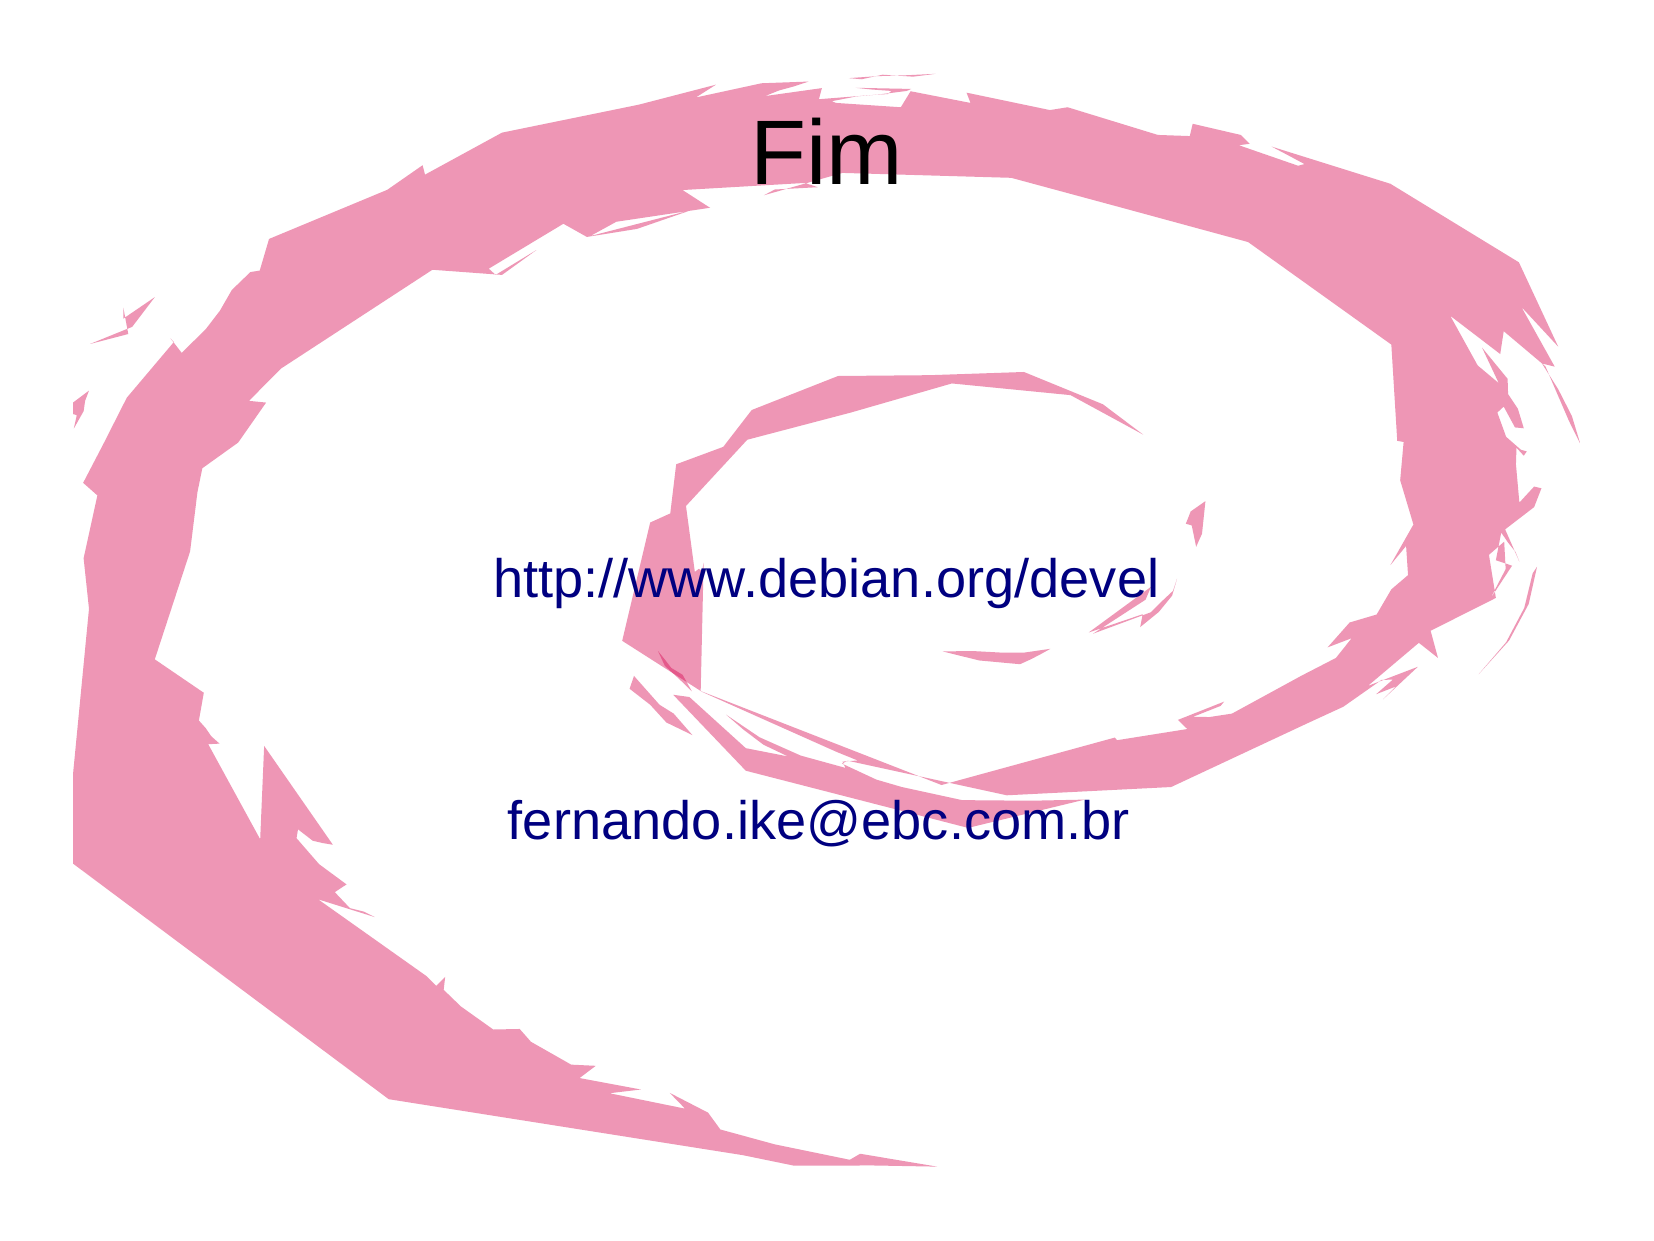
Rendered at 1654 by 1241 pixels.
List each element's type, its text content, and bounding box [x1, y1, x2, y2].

title Fim [82, 56, 1571, 250]
subtitle http://www.debian.org/devel fernando.ike@ebc.com.br [82, 297, 1571, 1102]
